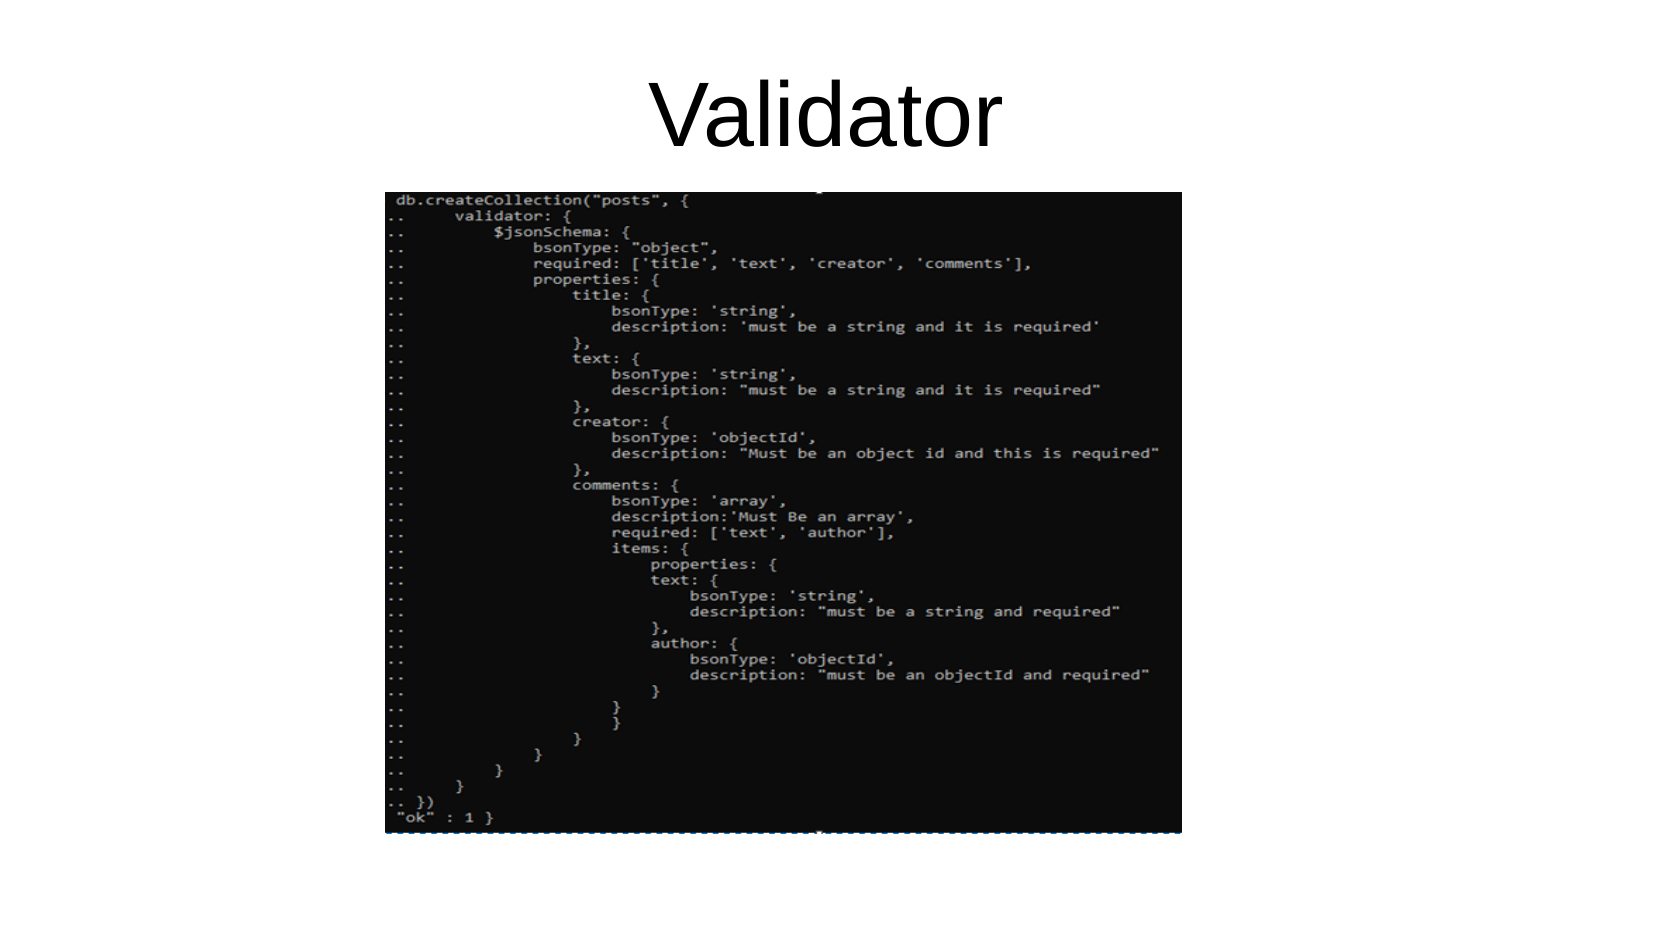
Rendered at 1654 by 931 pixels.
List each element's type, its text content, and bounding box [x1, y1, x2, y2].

title Validator [82, 37, 1571, 193]
picture [385, 192, 1182, 834]
